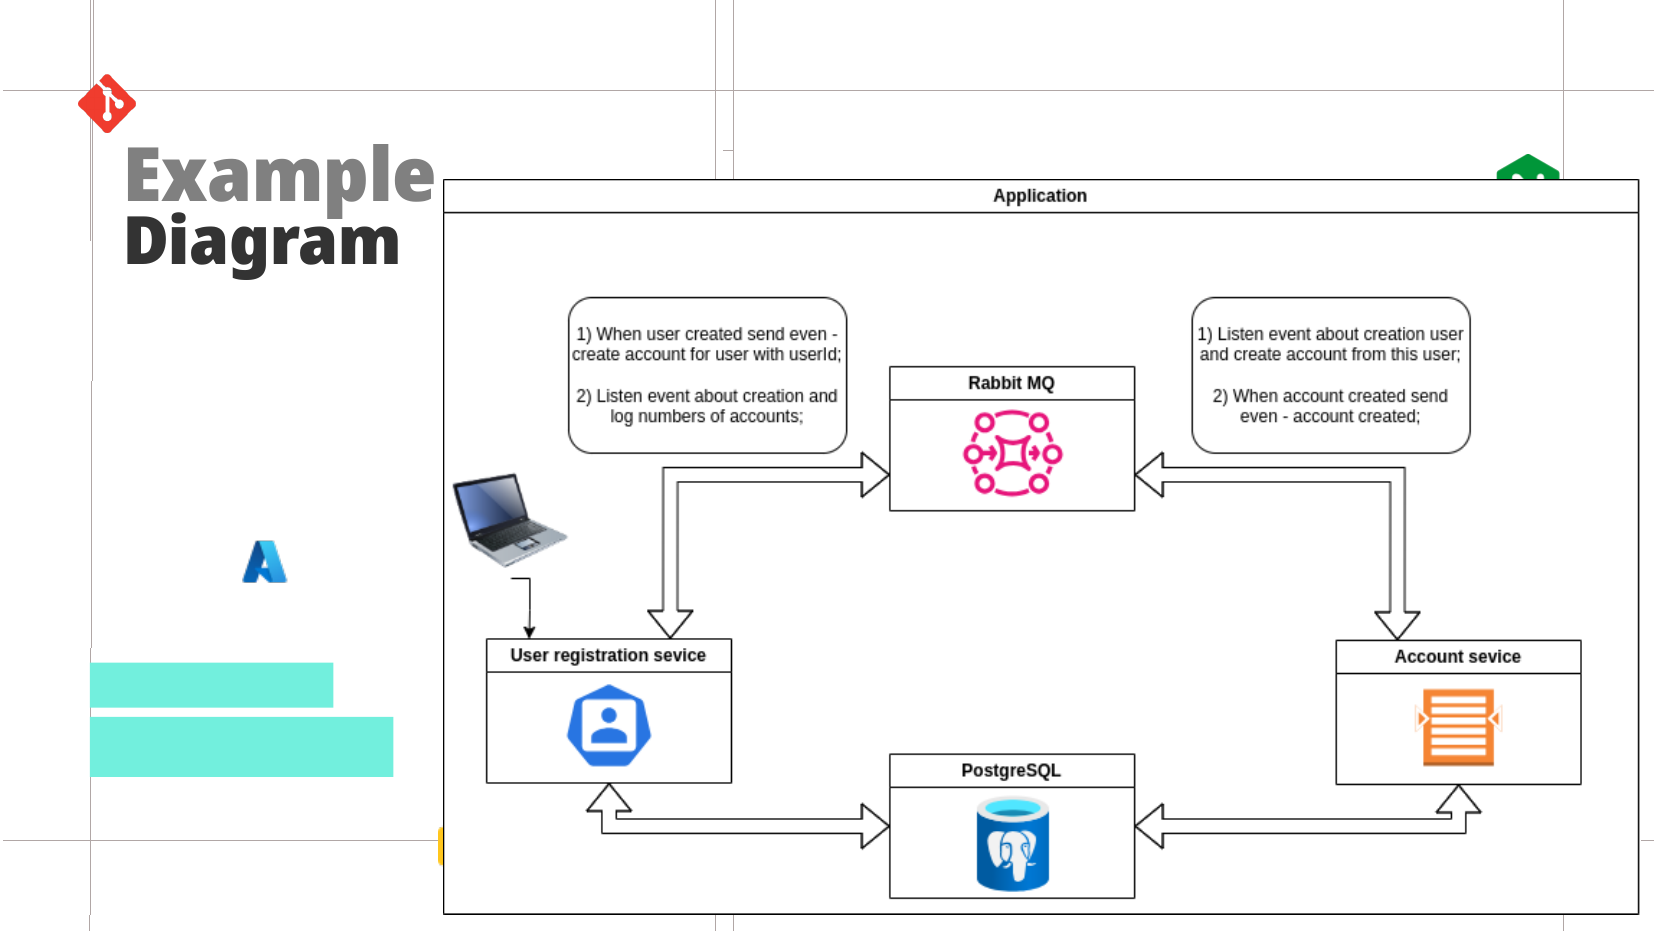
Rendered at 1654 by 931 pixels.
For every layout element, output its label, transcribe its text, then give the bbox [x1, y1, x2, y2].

picture [241, 538, 289, 586]
text_box Diagram [108, 185, 443, 292]
picture [78, 74, 136, 133]
text_box Example [108, 113, 469, 185]
picture [438, 154, 1641, 916]
